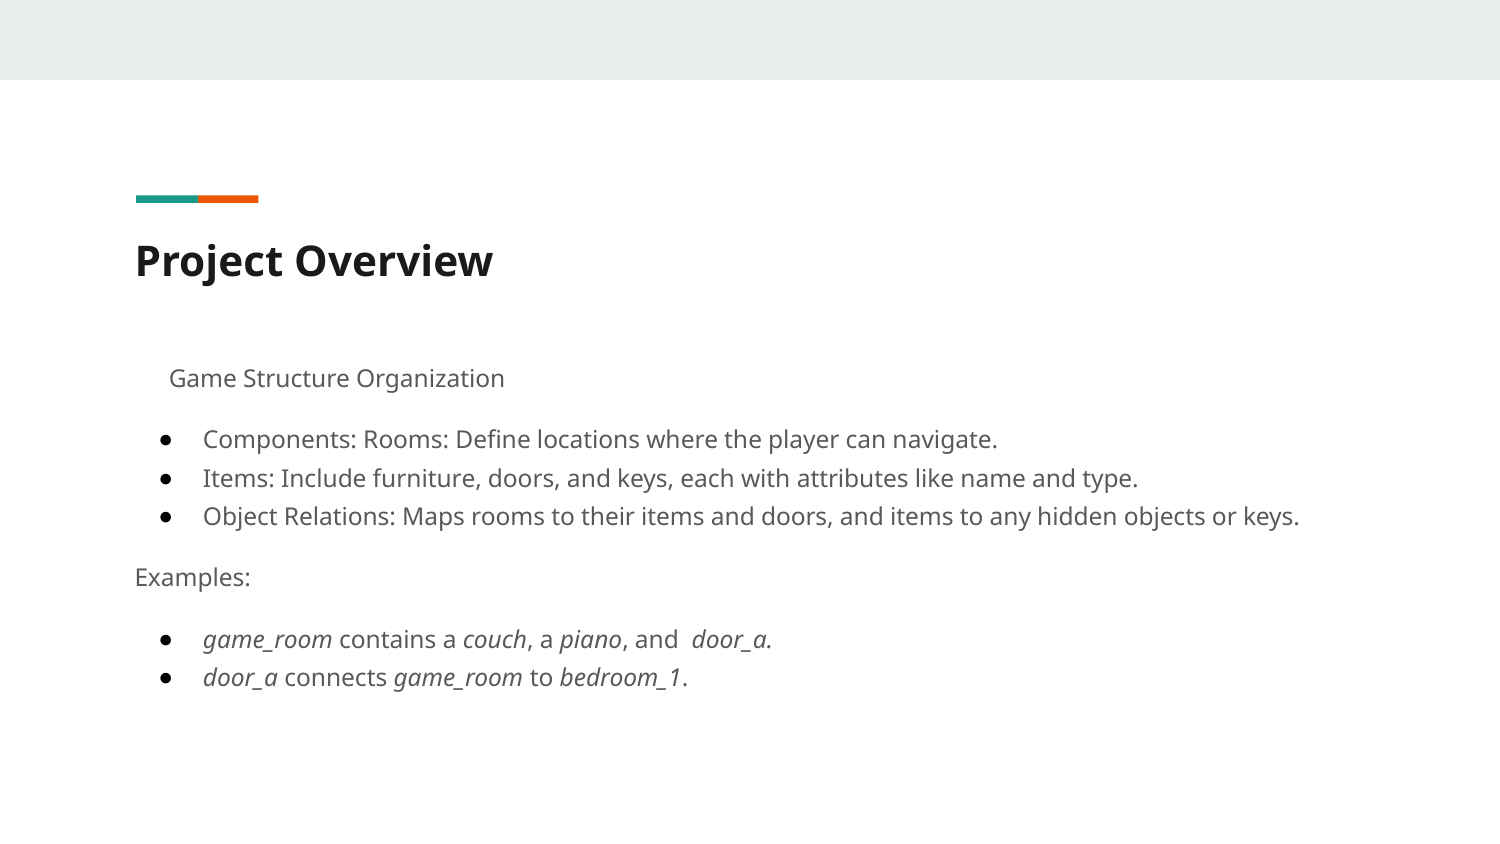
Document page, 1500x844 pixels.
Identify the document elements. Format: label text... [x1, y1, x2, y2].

title Project Overview [119, 216, 1381, 305]
list Game Structure Organization Components: Rooms: Define locations where the player can navigate. Items: Include furniture, doors, and keys, each with attributes like name and type. Object Relations: Maps rooms to their items and doors, and items to any hidden objects or keys. Examples: game_room contains a couch, a piano, and door_a. door_a connects game_room to bedroom_1. [119, 341, 1381, 712]
